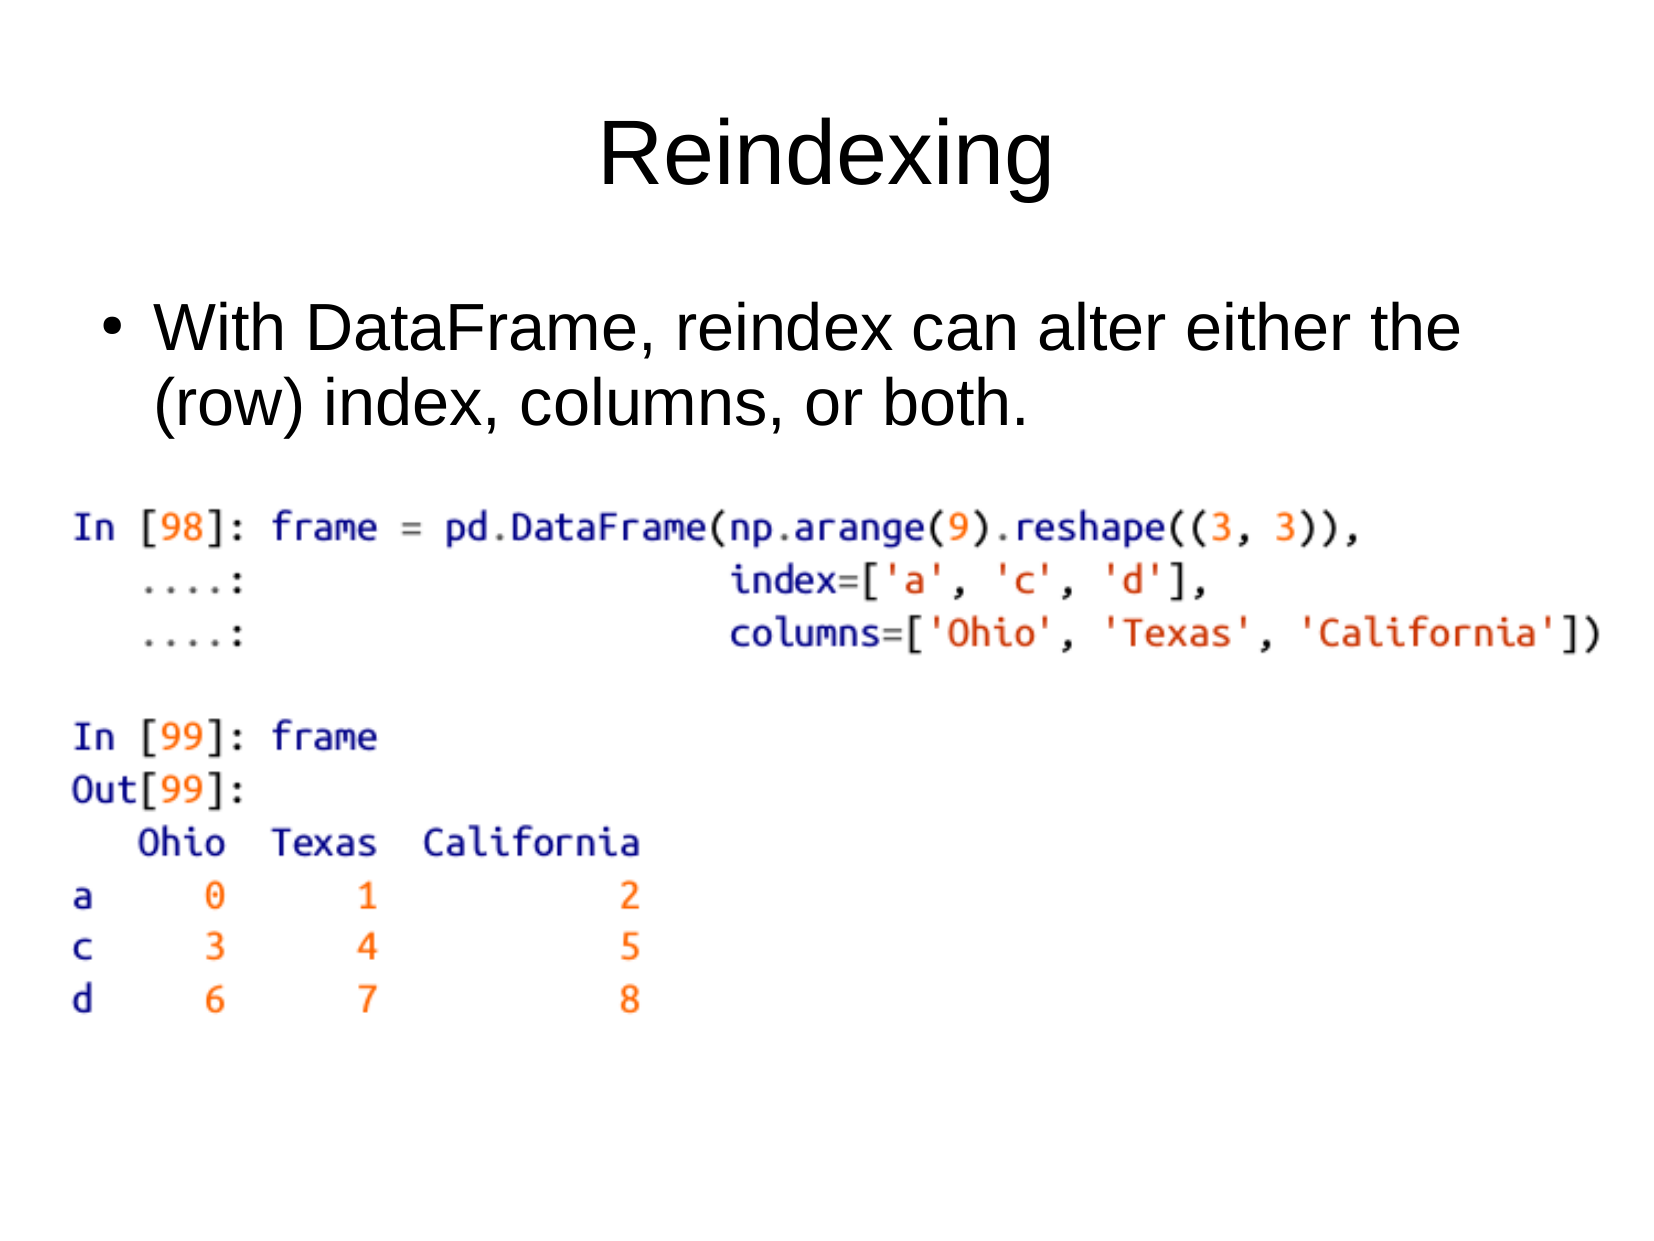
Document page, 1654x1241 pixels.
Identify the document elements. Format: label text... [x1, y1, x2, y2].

picture [68, 490, 1606, 1036]
title Reindexing [82, 49, 1571, 257]
list With DataFrame, reindex can alter either the (row) index, columns, or both. [82, 290, 1571, 490]
